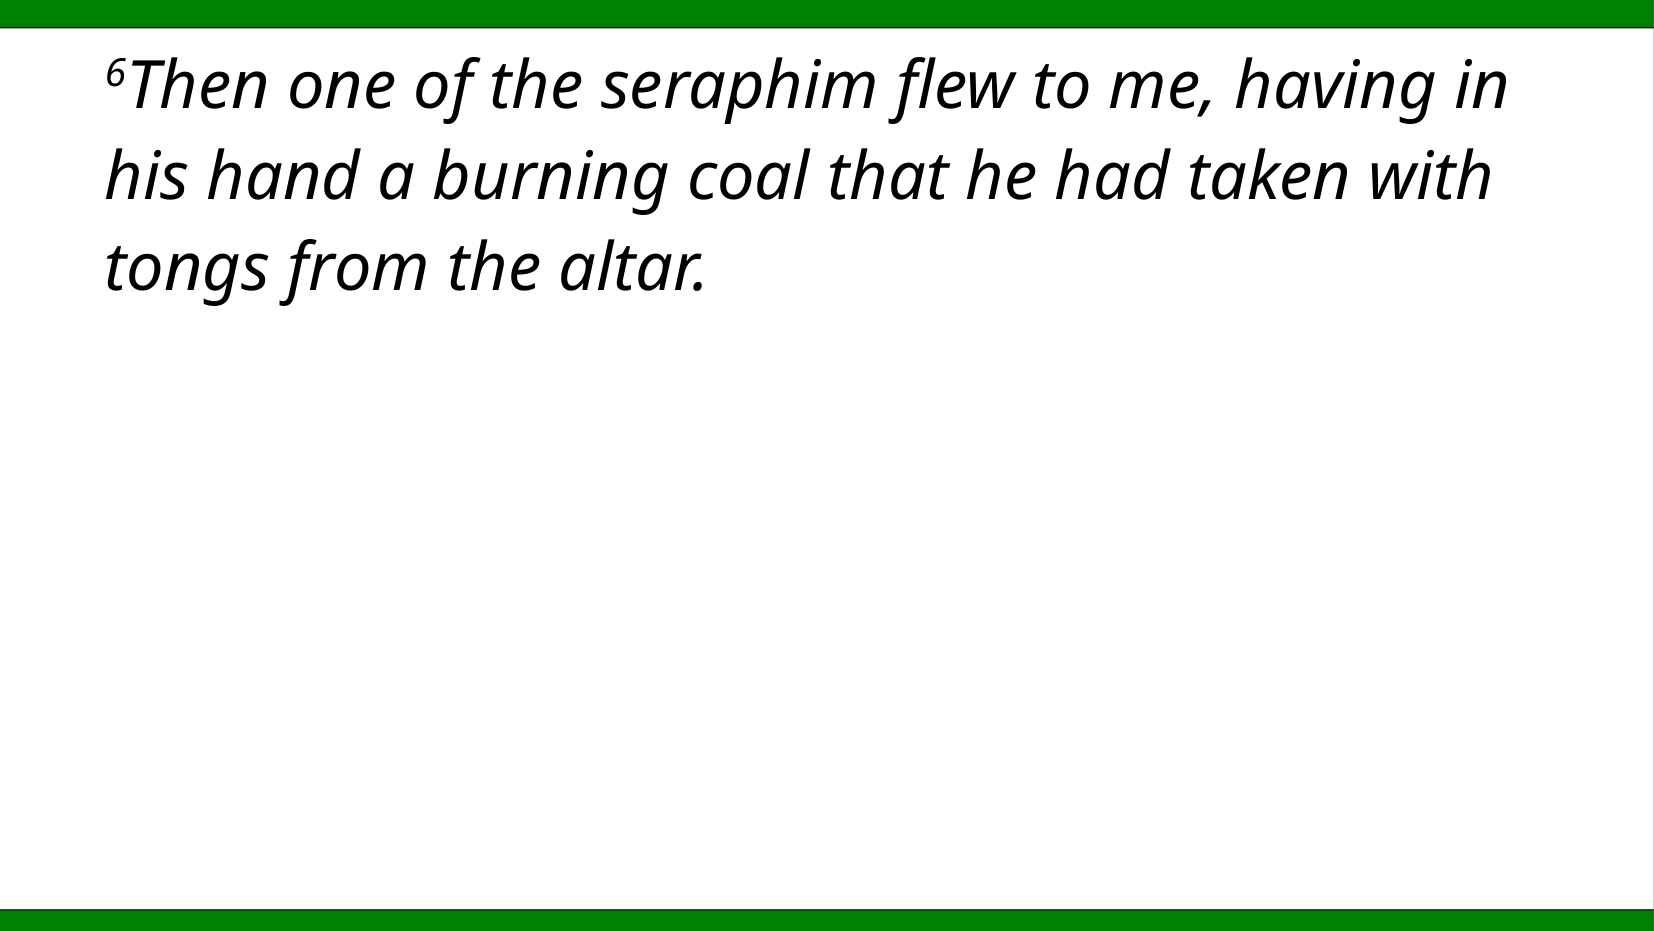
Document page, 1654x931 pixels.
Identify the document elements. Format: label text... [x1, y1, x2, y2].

picture [0, 0, 1654, 931]
text_box 6Then one of the seraphim flew to me, having in his hand a burning coal that he had taken with tongs from the altar. [90, 30, 1561, 331]
